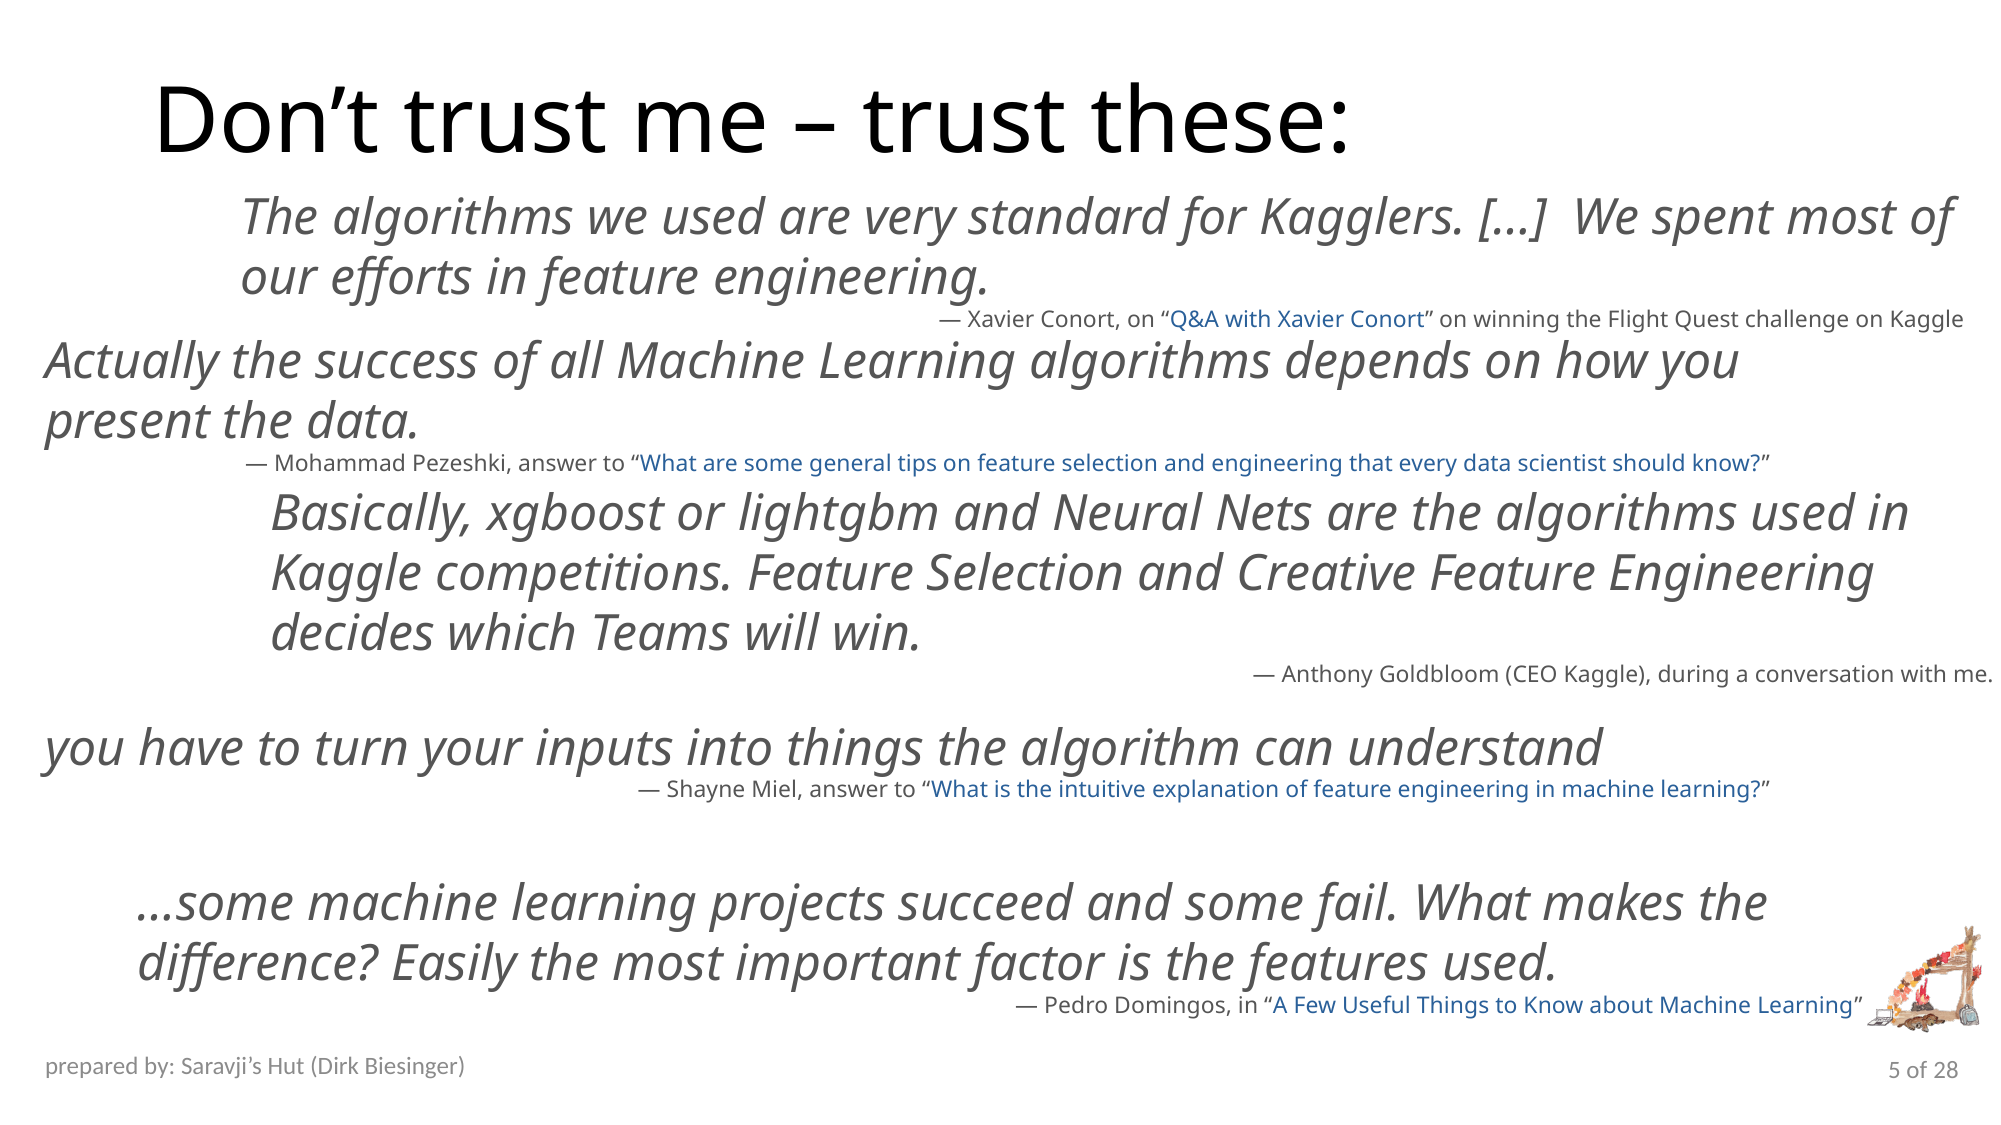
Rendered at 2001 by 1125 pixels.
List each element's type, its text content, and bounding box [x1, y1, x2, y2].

text_box The algorithms we used are very standard for Kagglers. […] We spent most of our efforts in feature engineering. — Xavier Conort, on “Q&A with Xavier Conort” on winning the Flight Quest challenge on Kaggle [239, 184, 1965, 336]
text_box Basically, xgboost or lightgbm and Neural Nets are the algorithms used in Kaggle competitions. Feature Selection and Creative Feature Engineering decides which Teams will win. — Anthony Goldbloom (CEO Kaggle), during a conversation with me. [269, 479, 1995, 688]
picture [1853, 908, 1996, 1050]
text_box you have to turn your inputs into things the algorithm can understand — Shayne Miel, answer to “What is the intuitive explanation of feature engineering in machine learning?” [44, 714, 1770, 807]
list Actually the success of all Machine Learning algorithms depends on how you present the data. — Mohammad Pezeshki, answer to “What are some general tips on feature selection and engineering that every data scientist should know?” [45, 312, 1770, 496]
text_box …some machine learning projects succeed and some fail. What makes the difference? Easily the most important factor is the features used. — Pedro Domingos, in “A Few Useful Things to Know about Machine Learning” [137, 870, 1863, 1022]
title Don’t trust me – trust these: [137, 59, 1863, 186]
